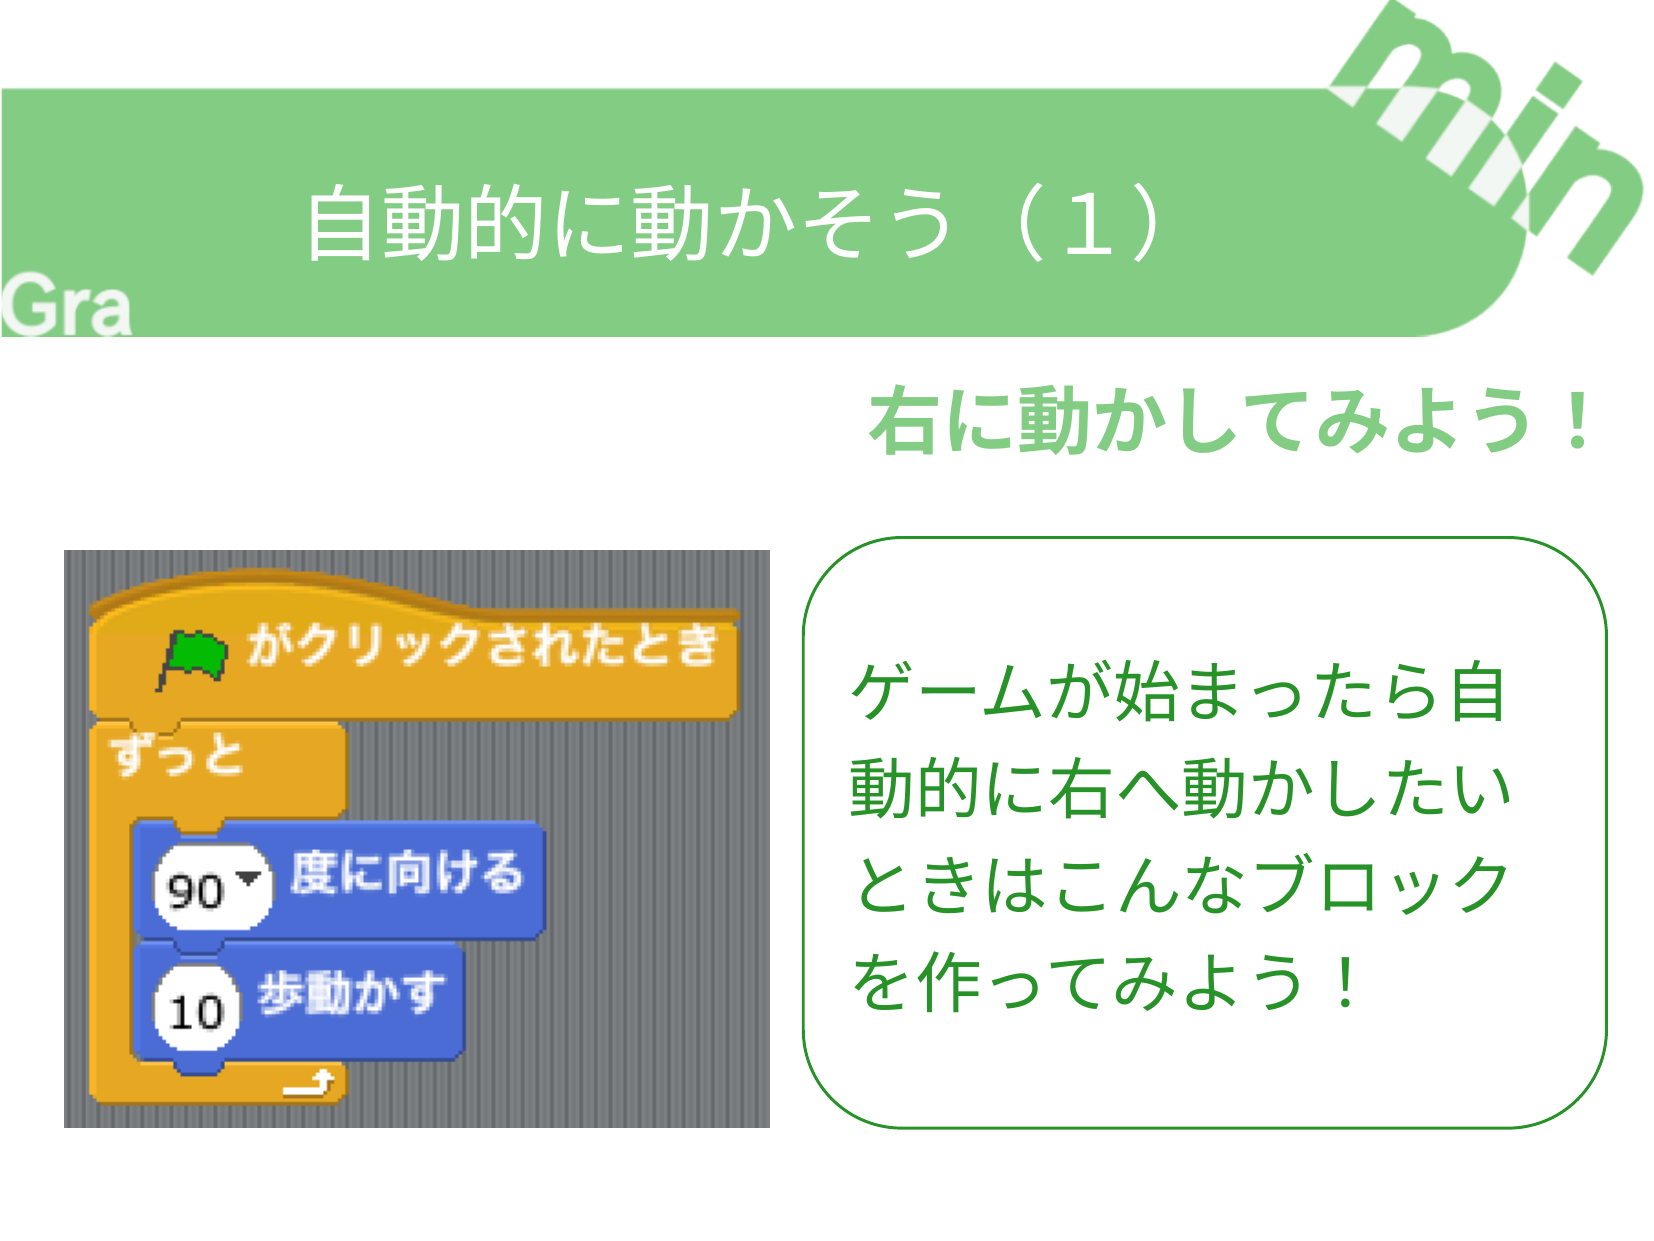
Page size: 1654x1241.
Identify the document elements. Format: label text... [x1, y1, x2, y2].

text_box ゲームが始まったら自動的に右へ動かしたいときはこんなブロックを作ってみよう！ [803, 537, 1607, 1129]
title 自動的に動かそう（１） [11, 113, 1501, 324]
picture [1, 0, 1654, 337]
picture [64, 550, 770, 1128]
text_box 右に動かしてみよう！ [35, 354, 1630, 481]
